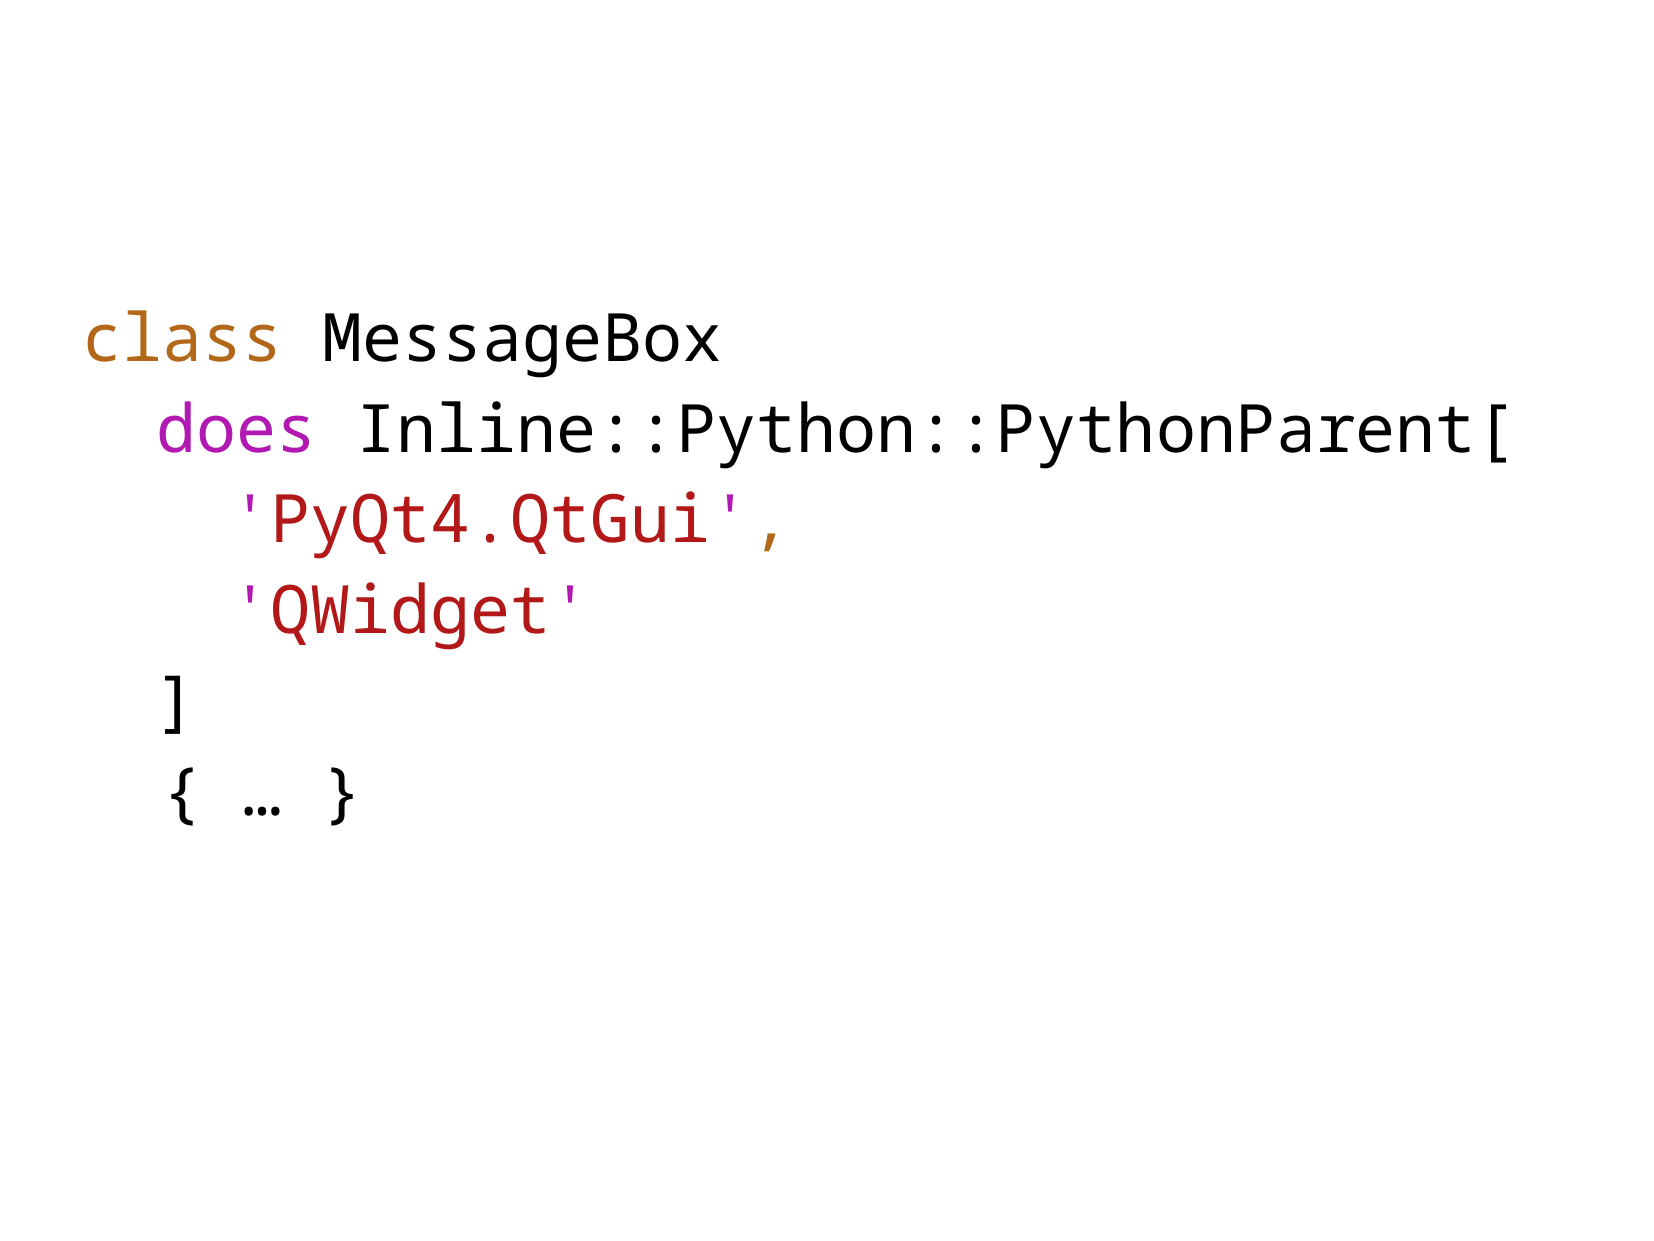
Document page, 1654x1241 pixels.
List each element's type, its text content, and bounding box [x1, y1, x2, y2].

list class MessageBox does Inline::Python::PythonParent[ 'PyQt4.QtGui', 'QWidget' ] { … } [82, 290, 1571, 1010]
